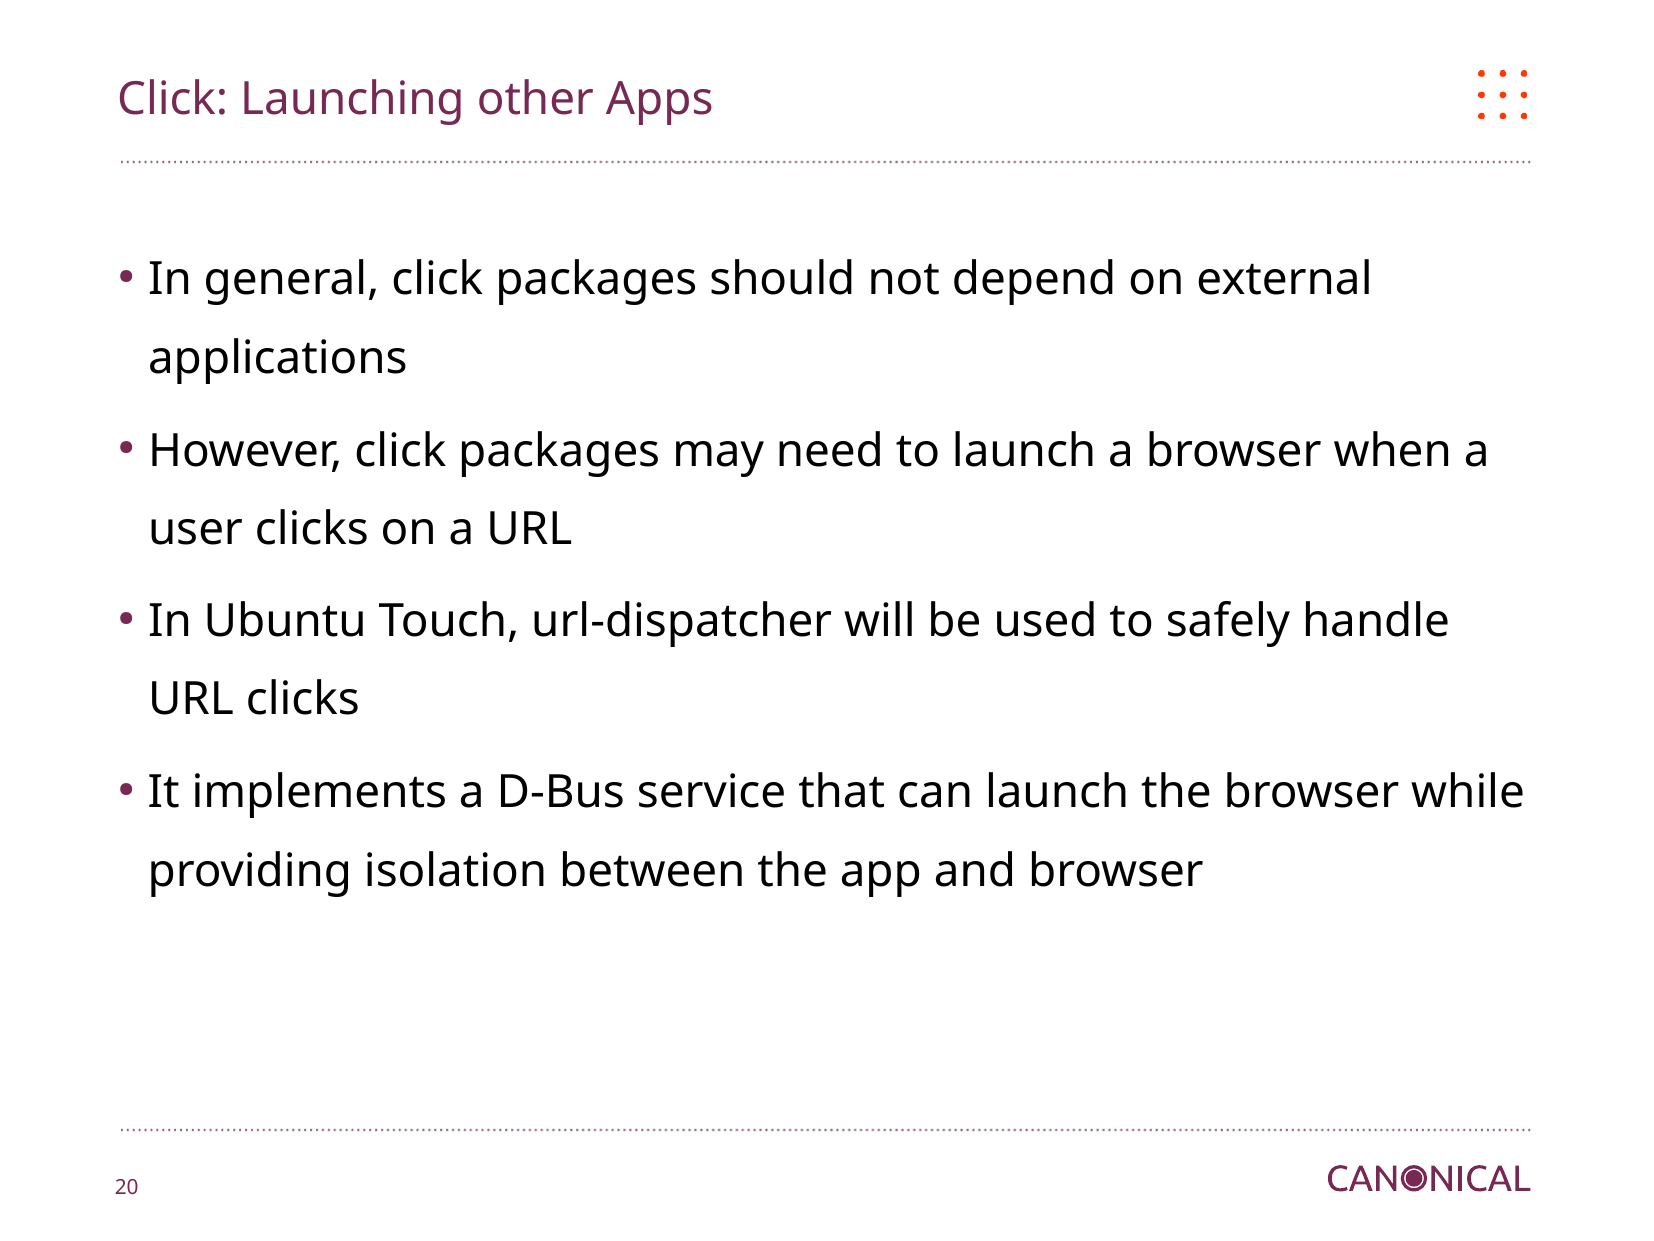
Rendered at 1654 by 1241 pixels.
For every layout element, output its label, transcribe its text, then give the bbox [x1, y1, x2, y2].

picture [111, 159, 1533, 166]
picture [111, 1127, 1533, 1134]
picture [1478, 70, 1527, 119]
list In general, click packages should not depend on external applications However, click packages may need to launch a browser when a user clicks on a URL In Ubuntu Touch, url-dispatcher will be used to safely handle URL clicks It implements a D-Bus service that can launch the browser while providing isolation between the app and browser [118, 230, 1536, 1123]
title Click: Launching other Apps [117, 71, 1447, 123]
